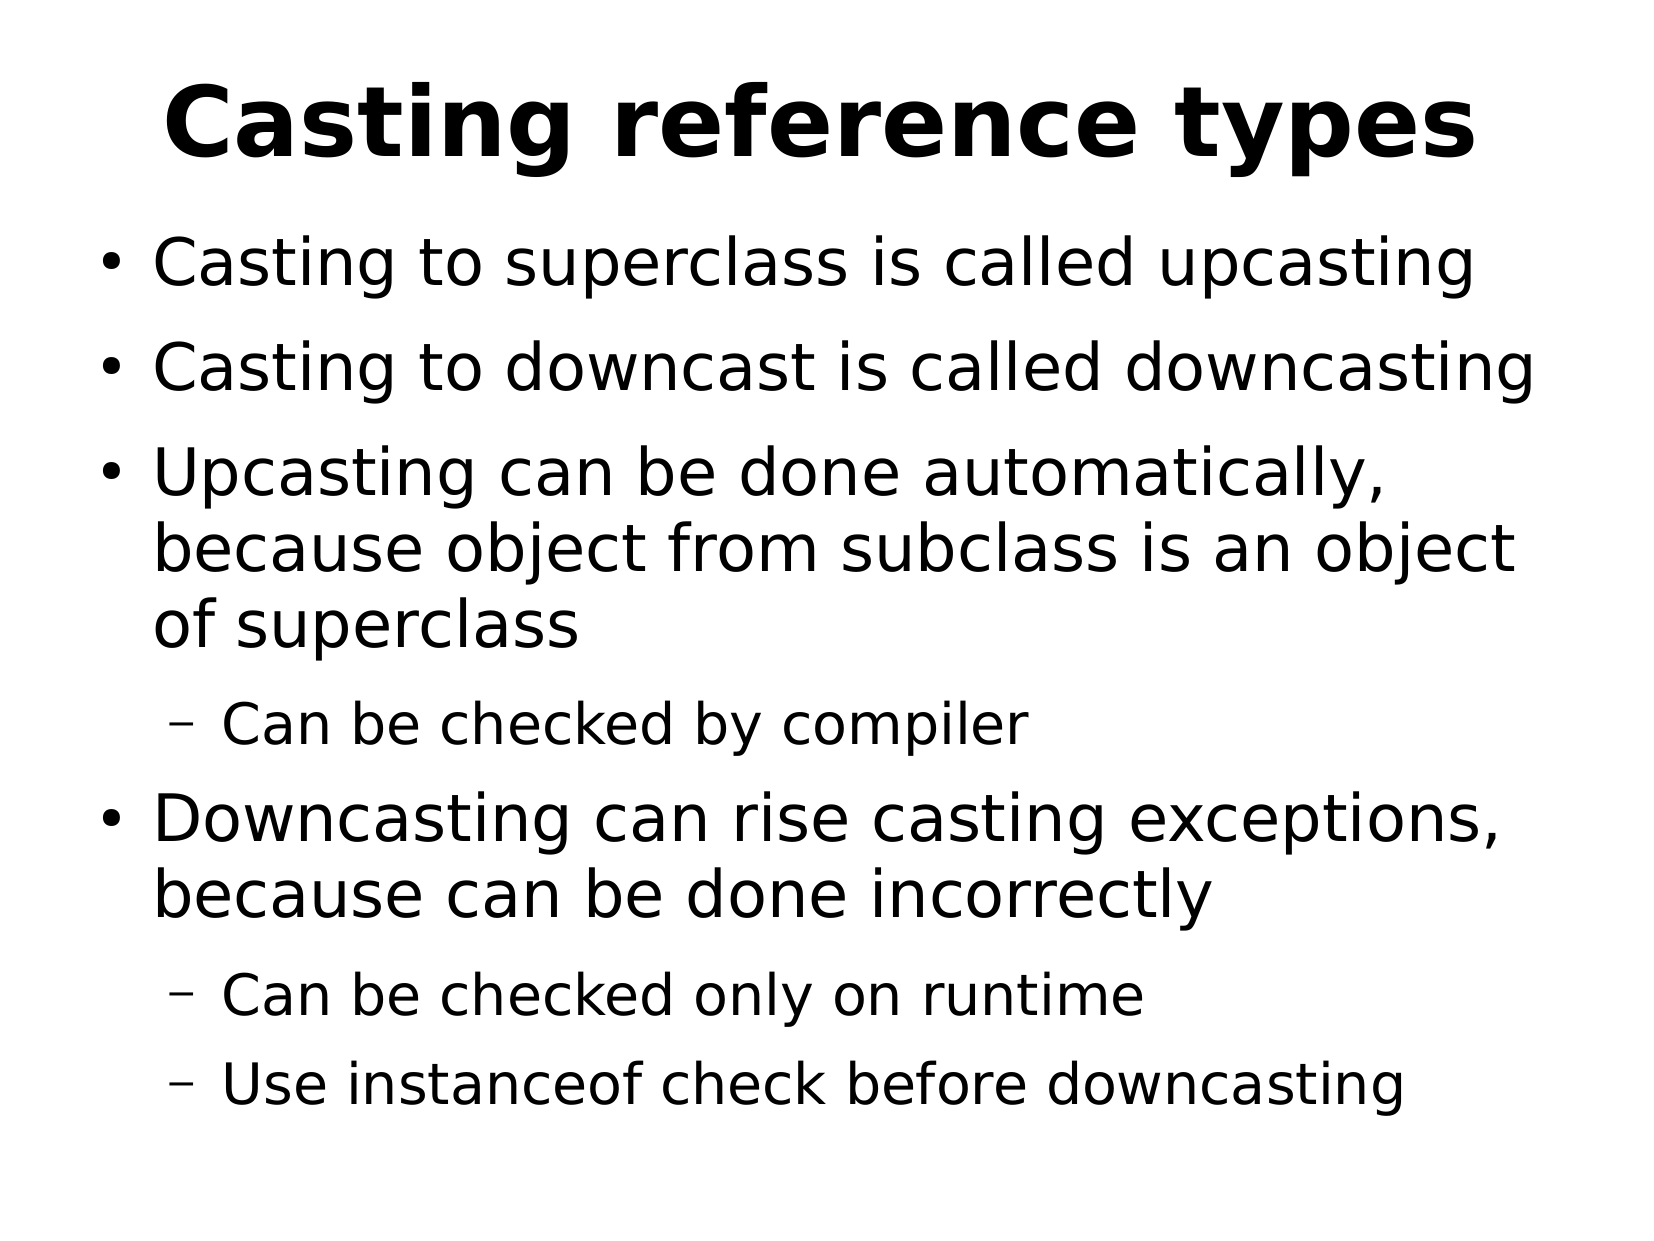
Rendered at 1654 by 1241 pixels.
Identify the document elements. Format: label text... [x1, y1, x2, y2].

title Casting reference types [82, 49, 1571, 196]
list Casting to superclass is called upcasting Casting to downcast is called downcasting Upcasting can be done automatically, because object from subclass is an object of superclass Can be checked by compiler Downcasting can rise casting exceptions, because can be done incorrectly Can be checked only on runtime Use instanceof check before downcasting [82, 225, 1538, 1186]
